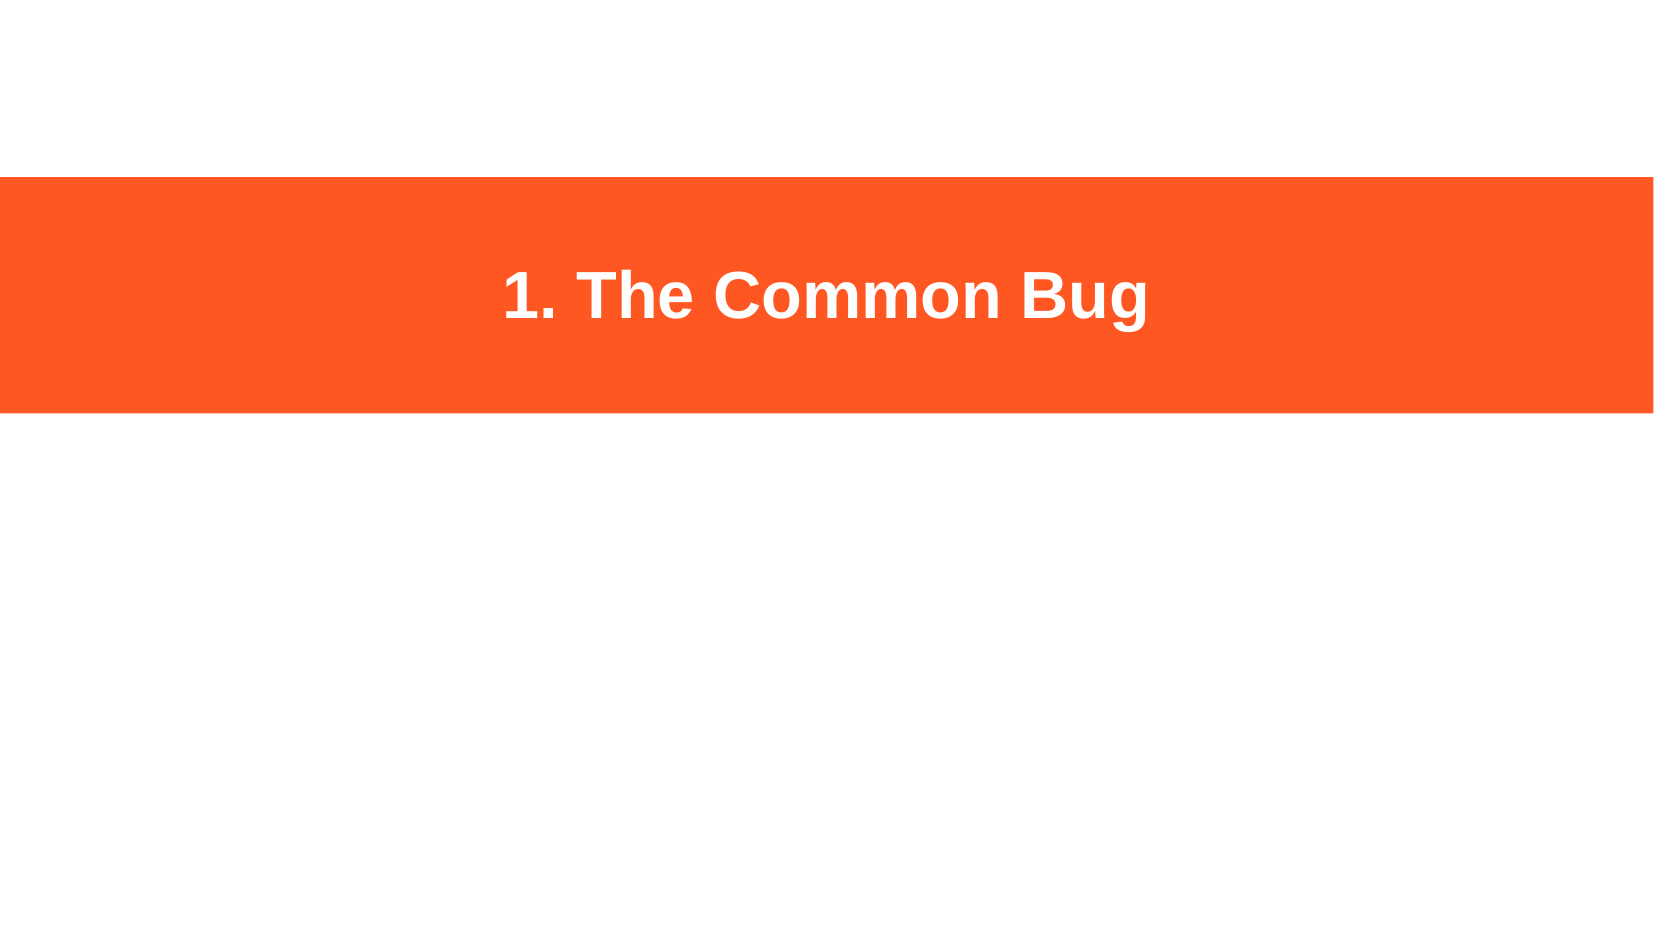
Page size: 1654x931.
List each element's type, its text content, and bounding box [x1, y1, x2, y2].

title 1. The Common Bug [0, 177, 1654, 414]
